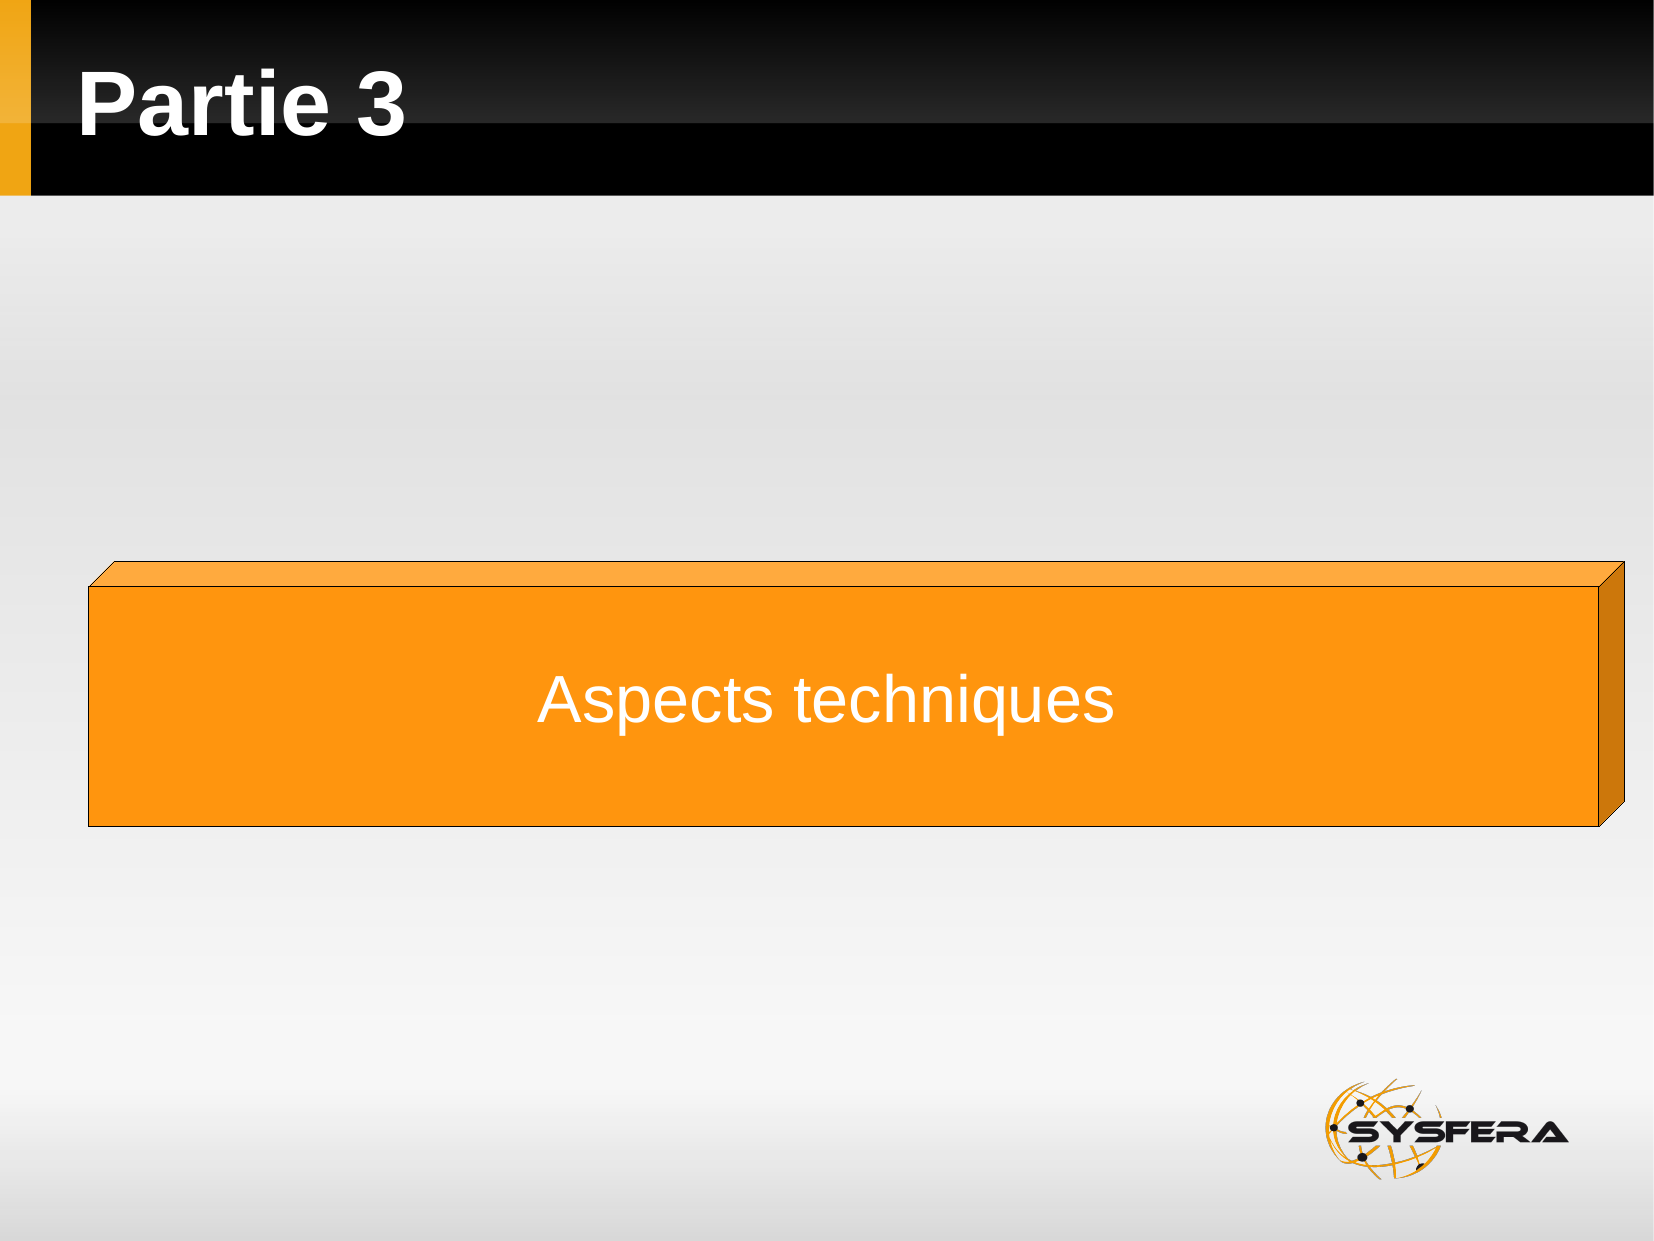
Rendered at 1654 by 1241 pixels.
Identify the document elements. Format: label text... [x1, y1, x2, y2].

title Partie 3 [76, 0, 1565, 208]
text_box [1571, 561, 1625, 827]
picture [0, 0, 1654, 1241]
subtitle Aspects techniques [82, 297, 1571, 1102]
